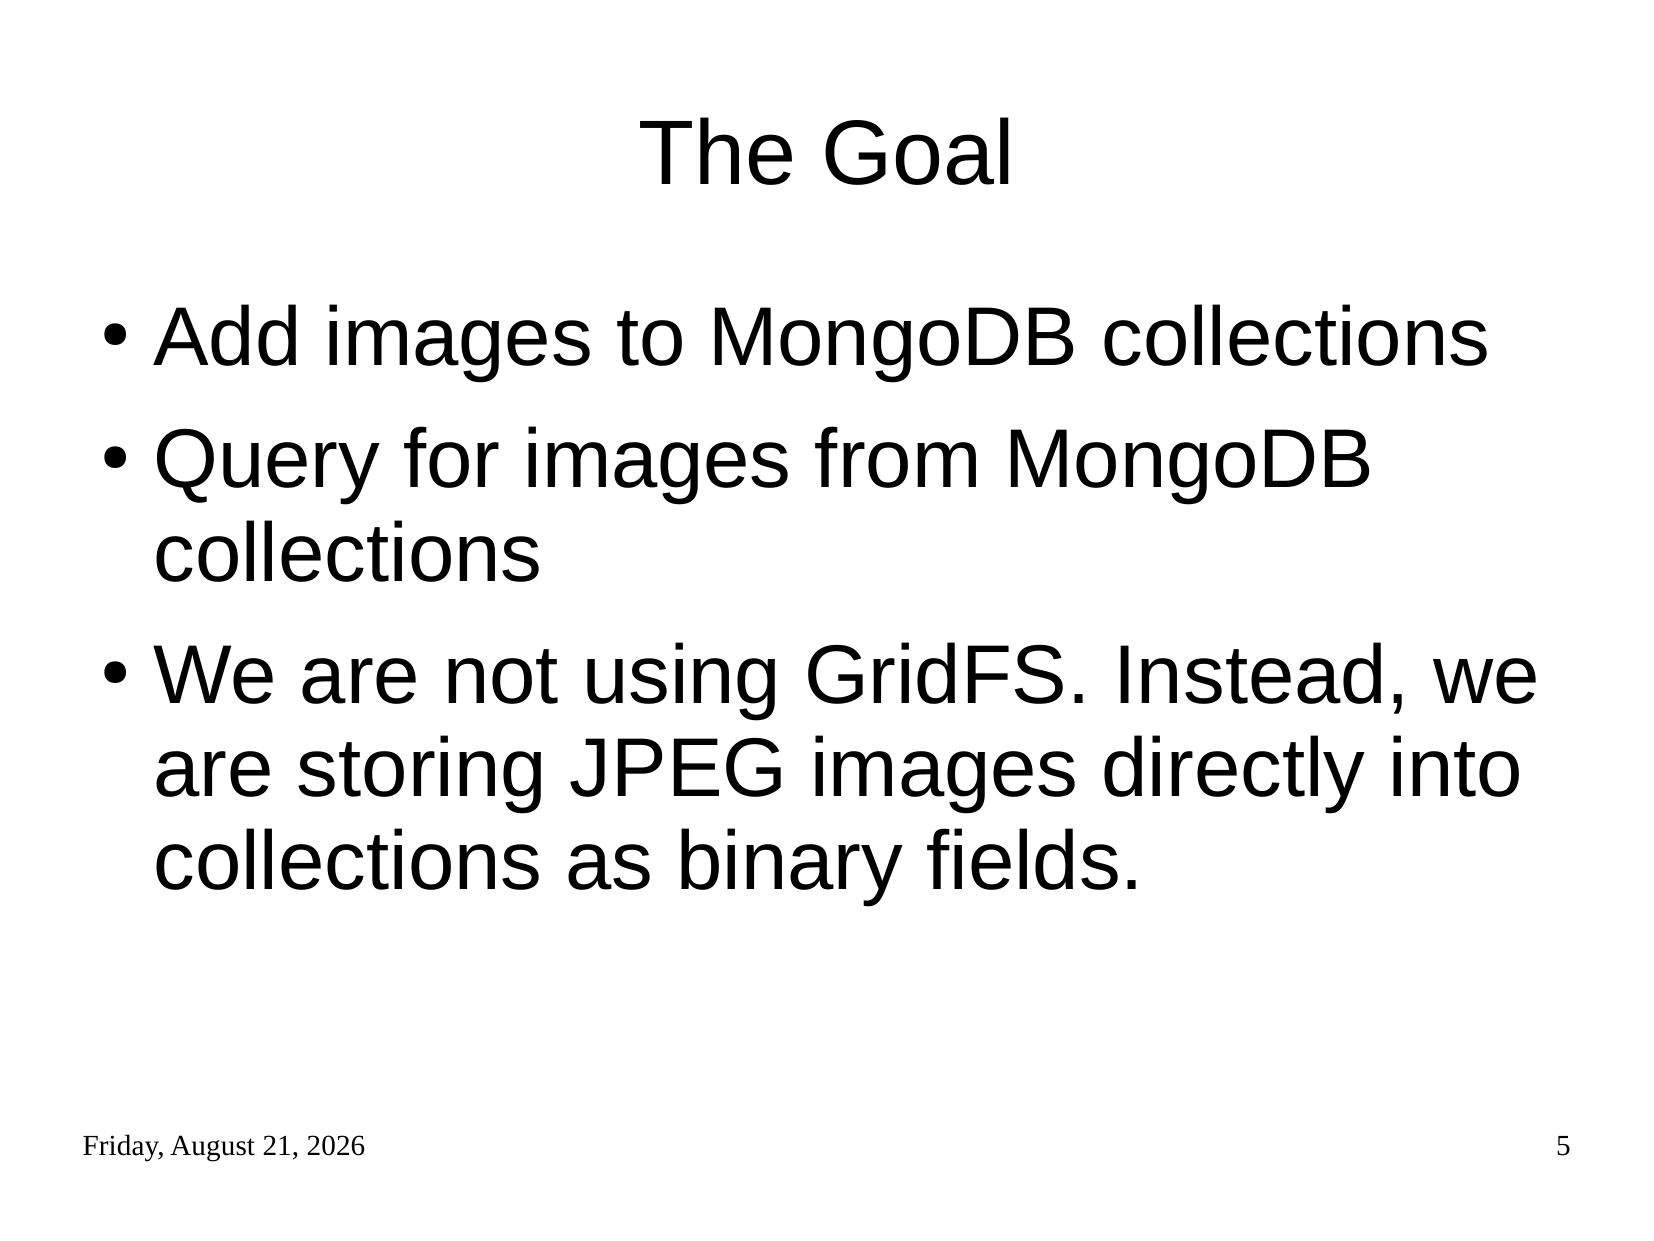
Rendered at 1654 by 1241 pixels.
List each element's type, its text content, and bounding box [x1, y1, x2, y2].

list Add images to MongoDB collections Query for images from MongoDB collections We are not using GridFS. Instead, we are storing JPEG images directly into collections as binary fields. [82, 290, 1571, 1010]
title The Goal [82, 49, 1571, 257]
